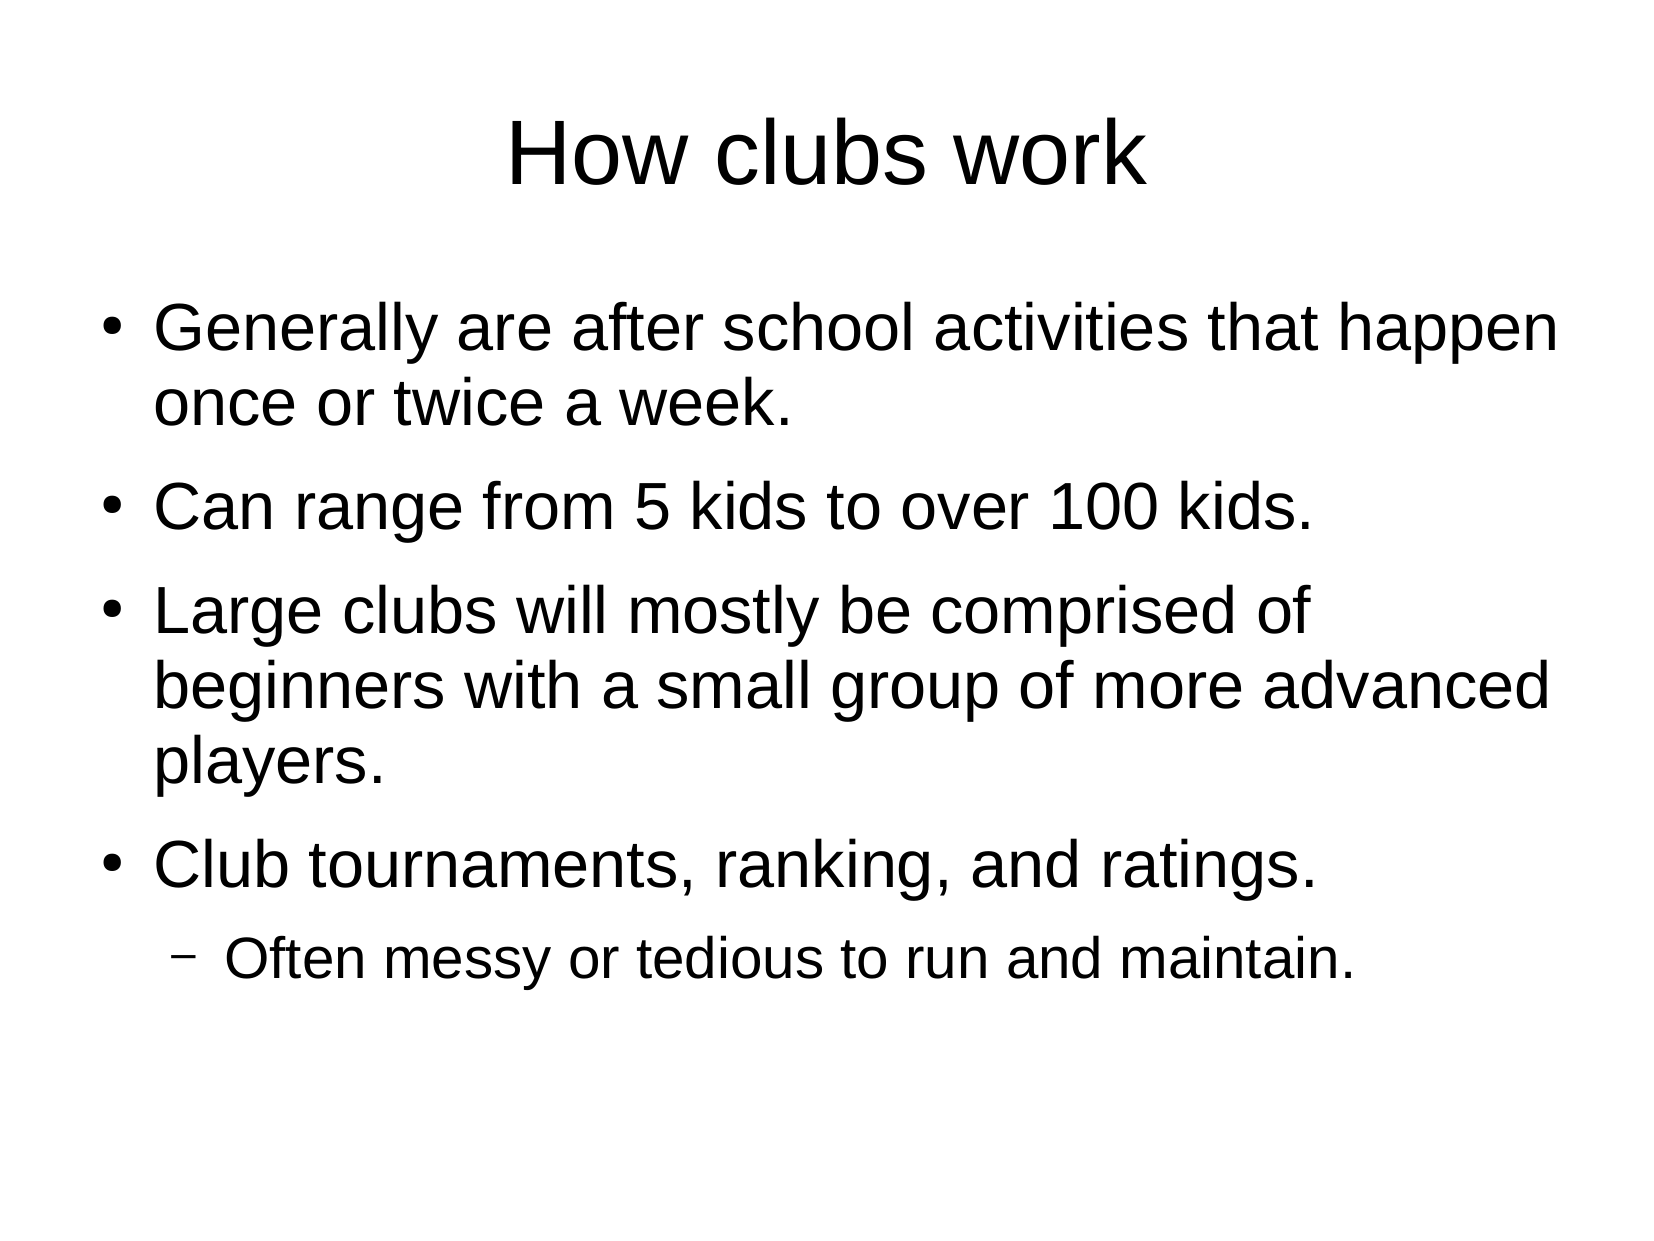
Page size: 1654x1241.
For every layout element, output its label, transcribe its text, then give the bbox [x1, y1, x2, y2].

title How clubs work [82, 49, 1571, 257]
list Generally are after school activities that happen once or twice a week. Can range from 5 kids to over 100 kids. Large clubs will mostly be comprised of beginners with a small group of more advanced players. Club tournaments, ranking, and ratings. Often messy or tedious to run and maintain. [82, 290, 1571, 1010]
